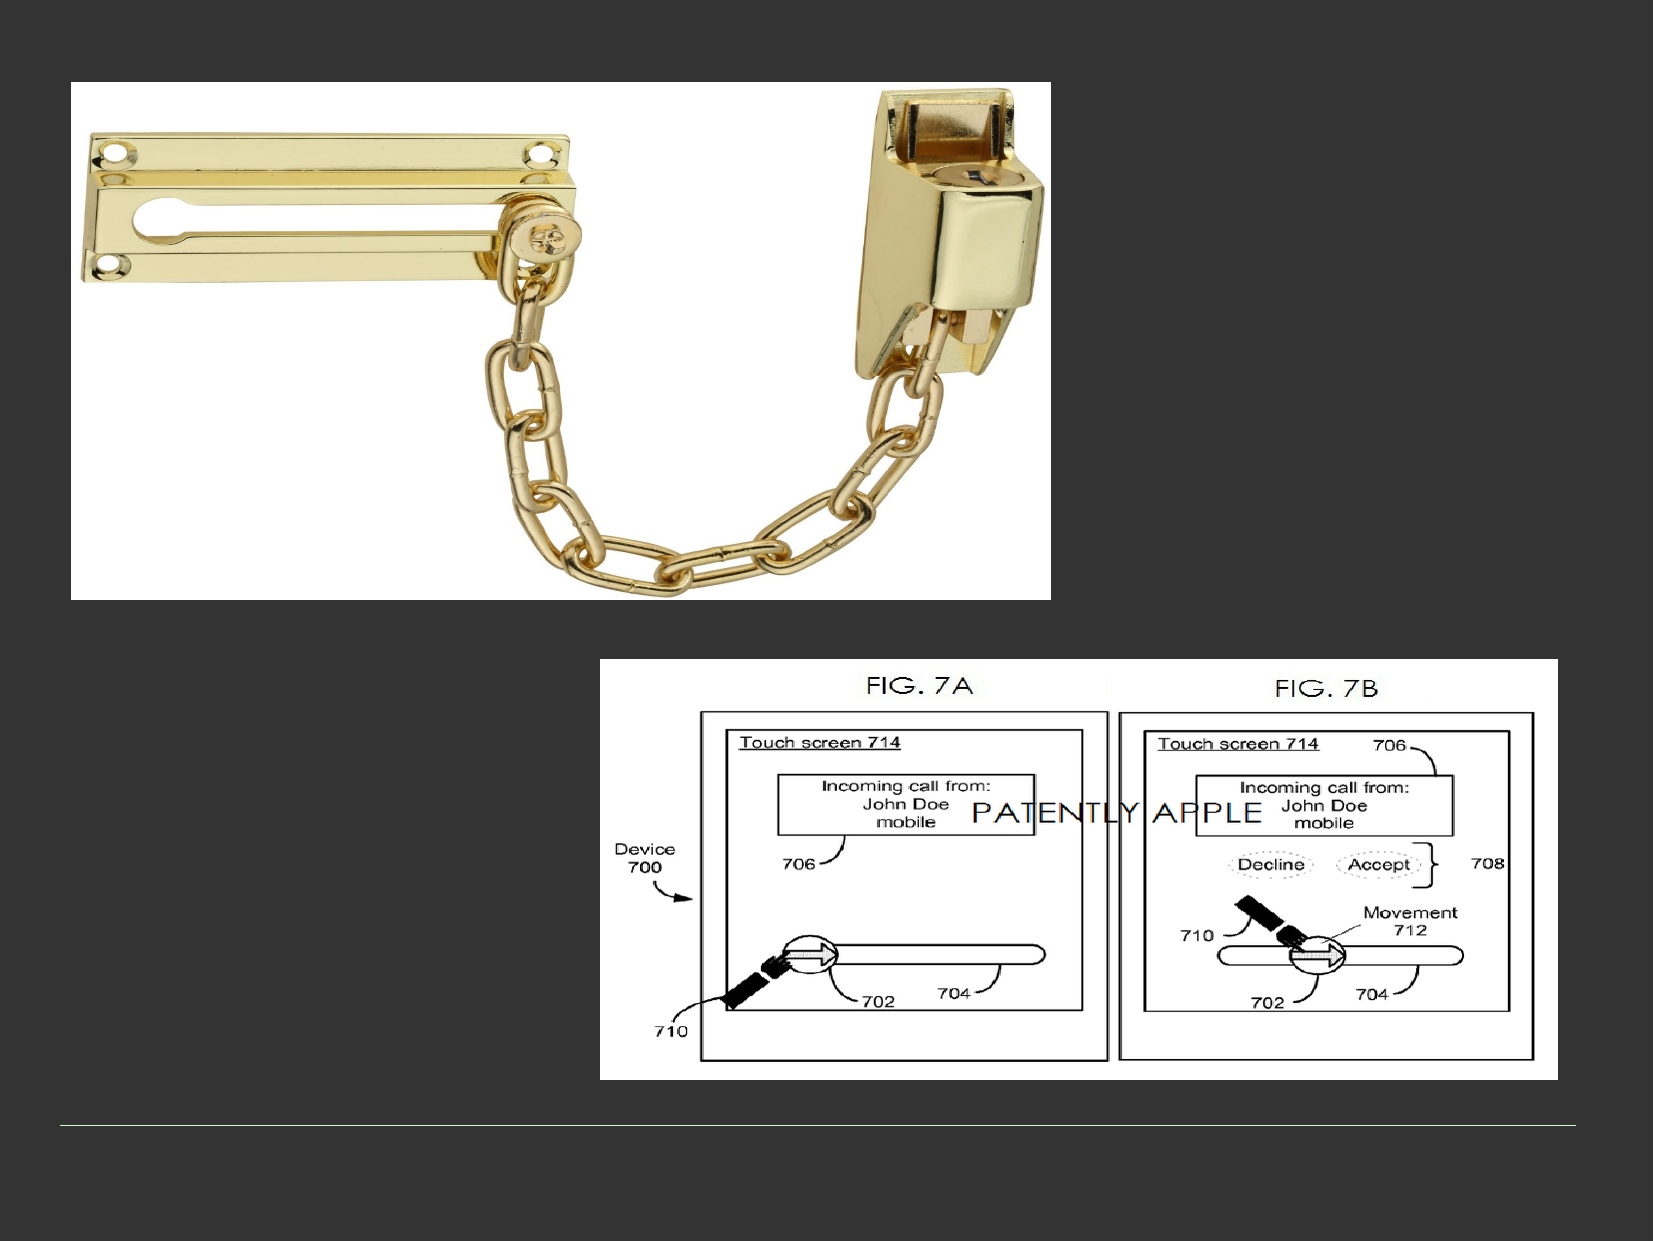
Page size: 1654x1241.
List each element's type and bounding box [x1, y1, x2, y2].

picture [71, 82, 1051, 601]
picture [600, 659, 1558, 1080]
subtitle [82, 49, 1571, 1010]
